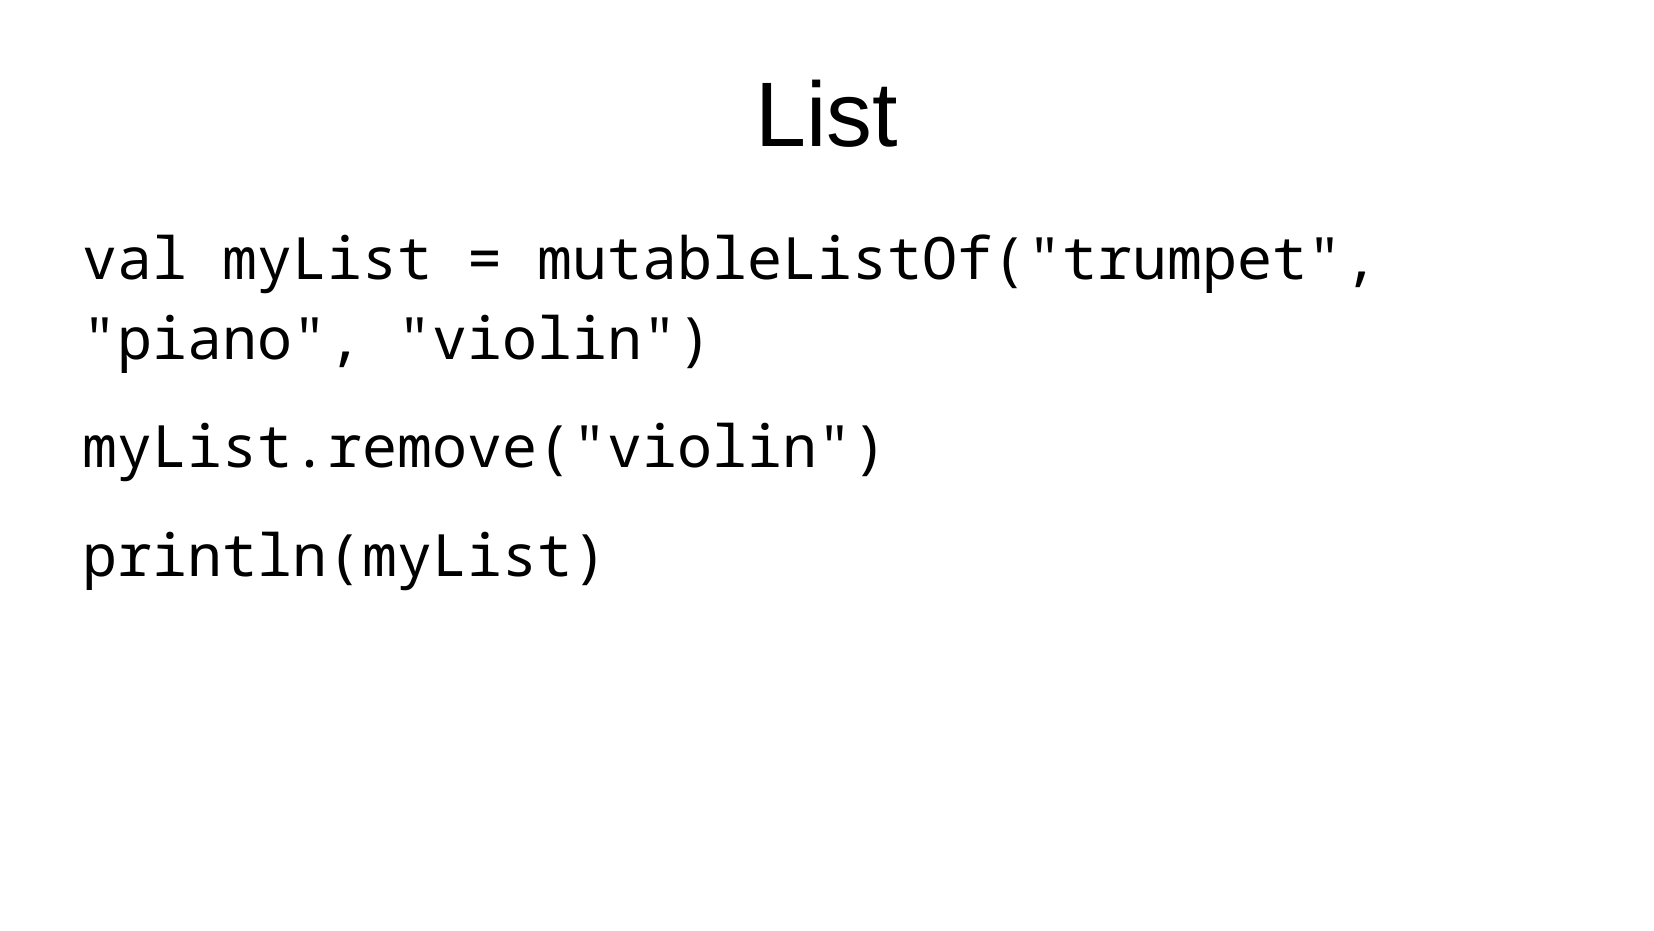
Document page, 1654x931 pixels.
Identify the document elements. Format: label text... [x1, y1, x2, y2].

title List [82, 37, 1571, 193]
list val myList = mutableListOf("trumpet", "piano", "violin") myList.remove("violin") println(myList) [82, 217, 1571, 758]
